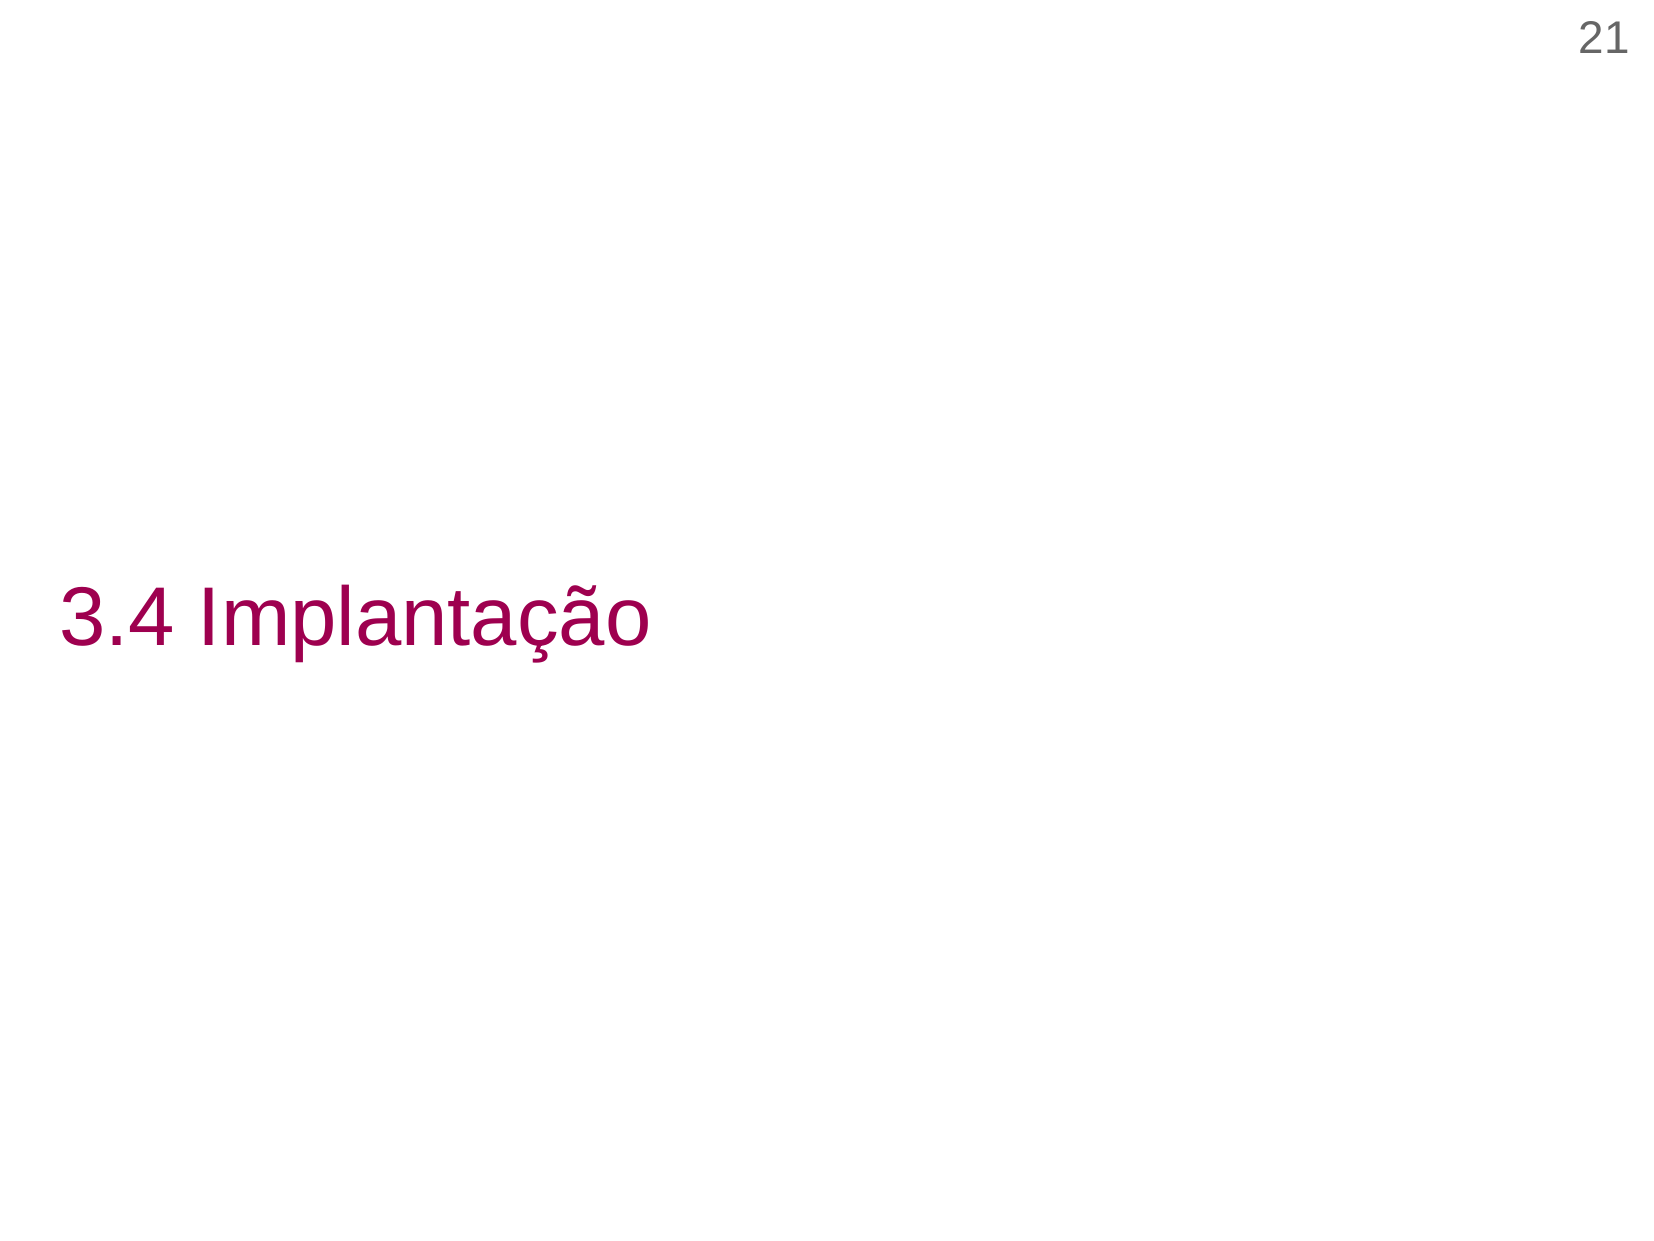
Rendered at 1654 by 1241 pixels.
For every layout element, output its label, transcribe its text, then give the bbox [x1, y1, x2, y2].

title 3.4 Implantação [59, 29, 1595, 1211]
